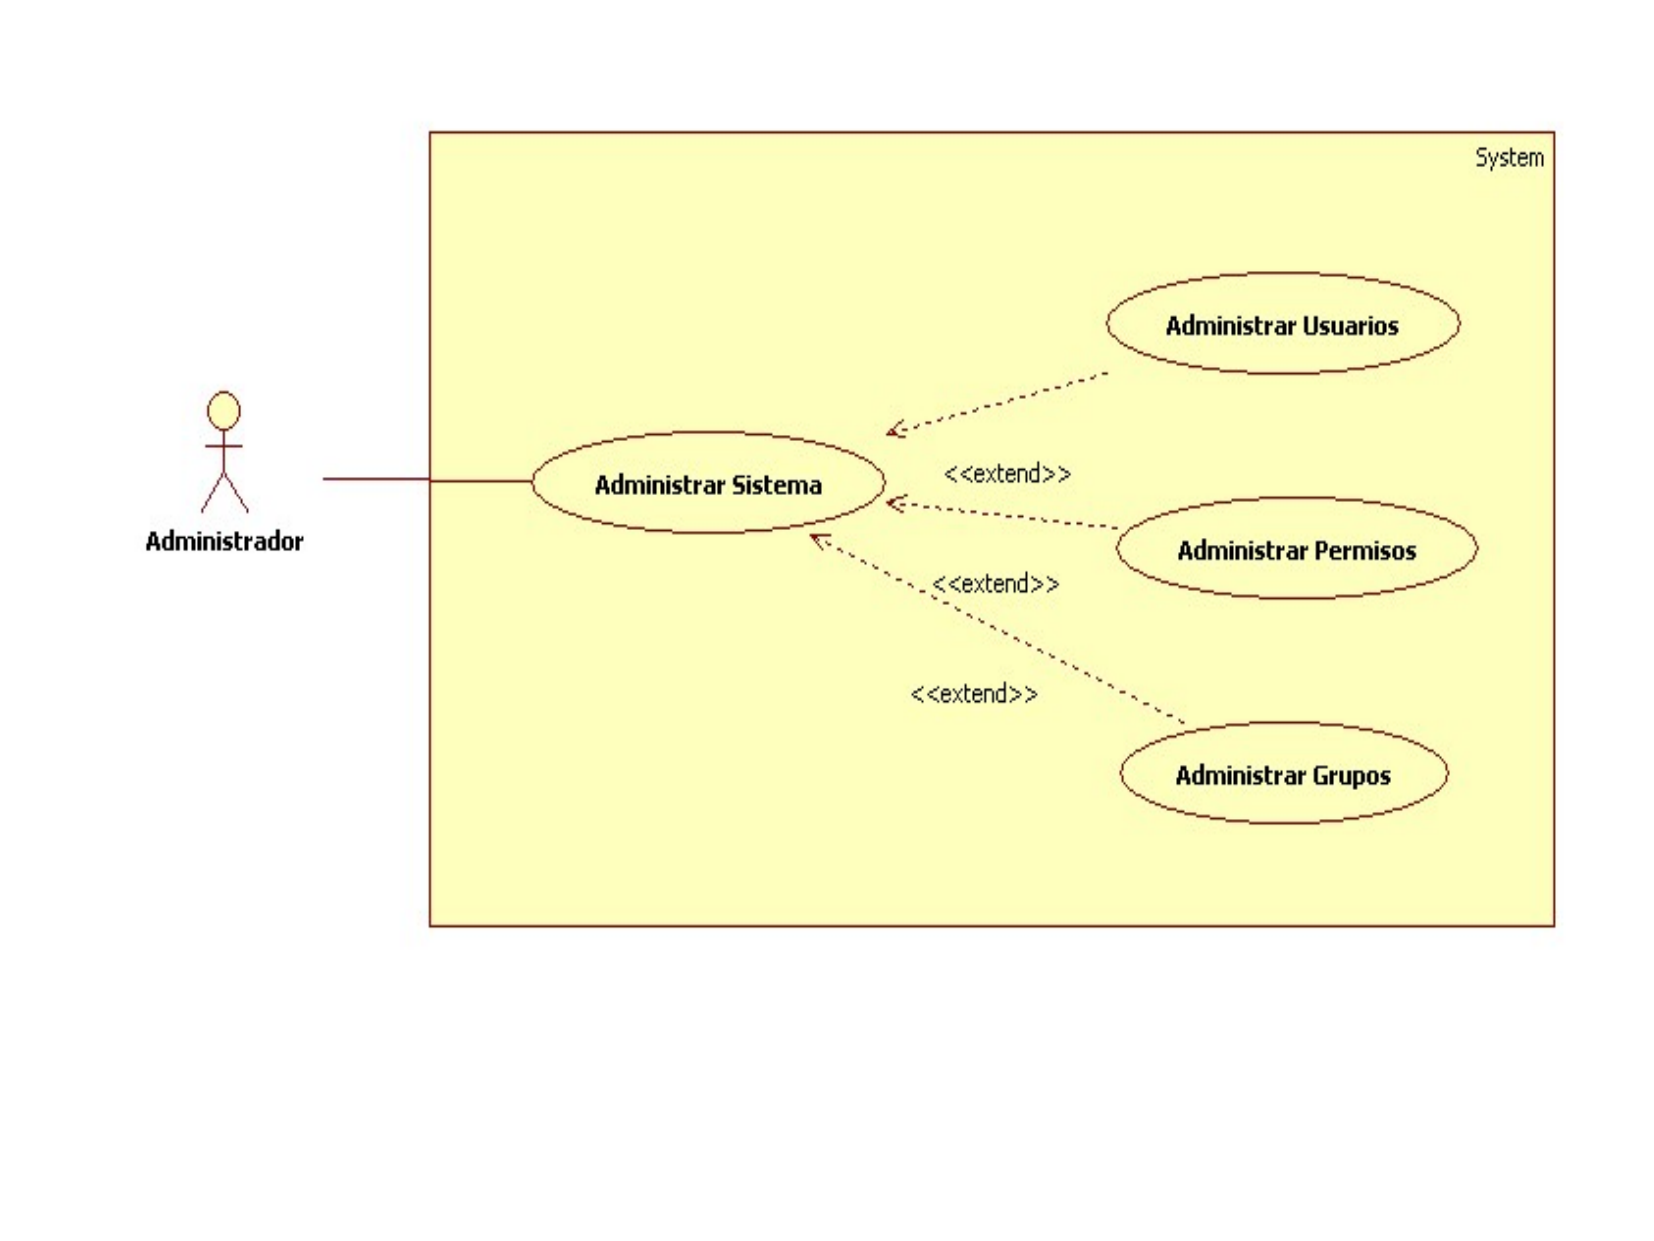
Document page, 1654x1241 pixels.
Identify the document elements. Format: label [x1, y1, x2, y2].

picture [88, 85, 1595, 975]
